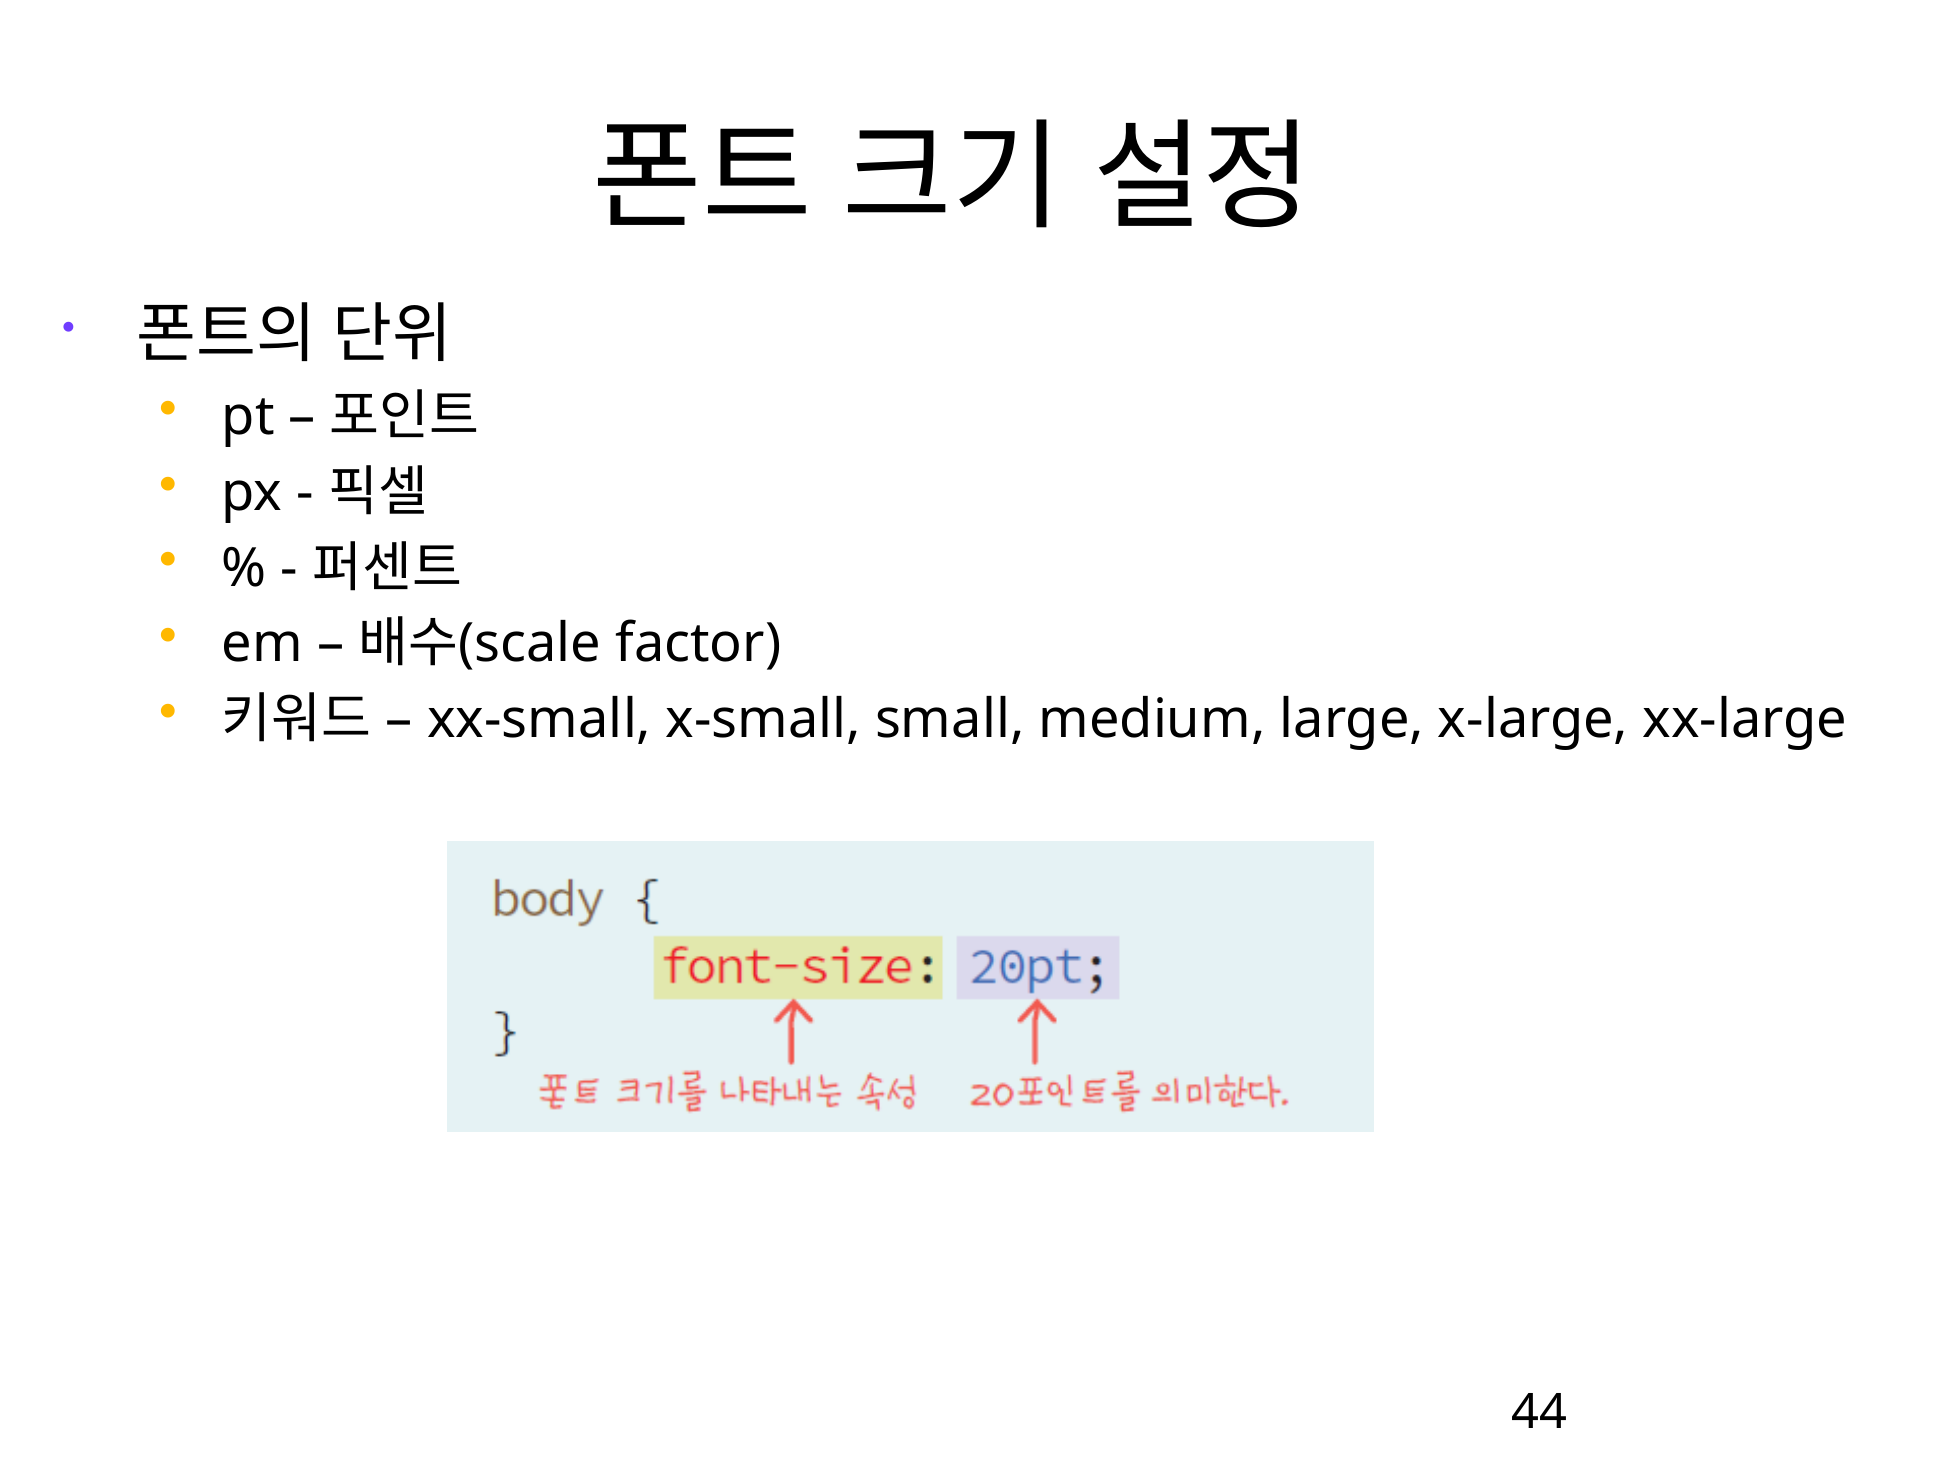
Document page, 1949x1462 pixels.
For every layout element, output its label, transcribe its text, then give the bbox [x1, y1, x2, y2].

list 폰트의 단위 pt – 포인트 px - 픽셀 % - 퍼센트 em – 배수(scale factor) 키워드 – xx-small, x-small, small, medium, large, x-large, xx-large [48, 284, 1897, 1343]
slide_number <숫자> [1496, 1372, 1899, 1462]
title 폰트 크기 설정 [156, 92, 1749, 255]
picture [447, 841, 1374, 1132]
